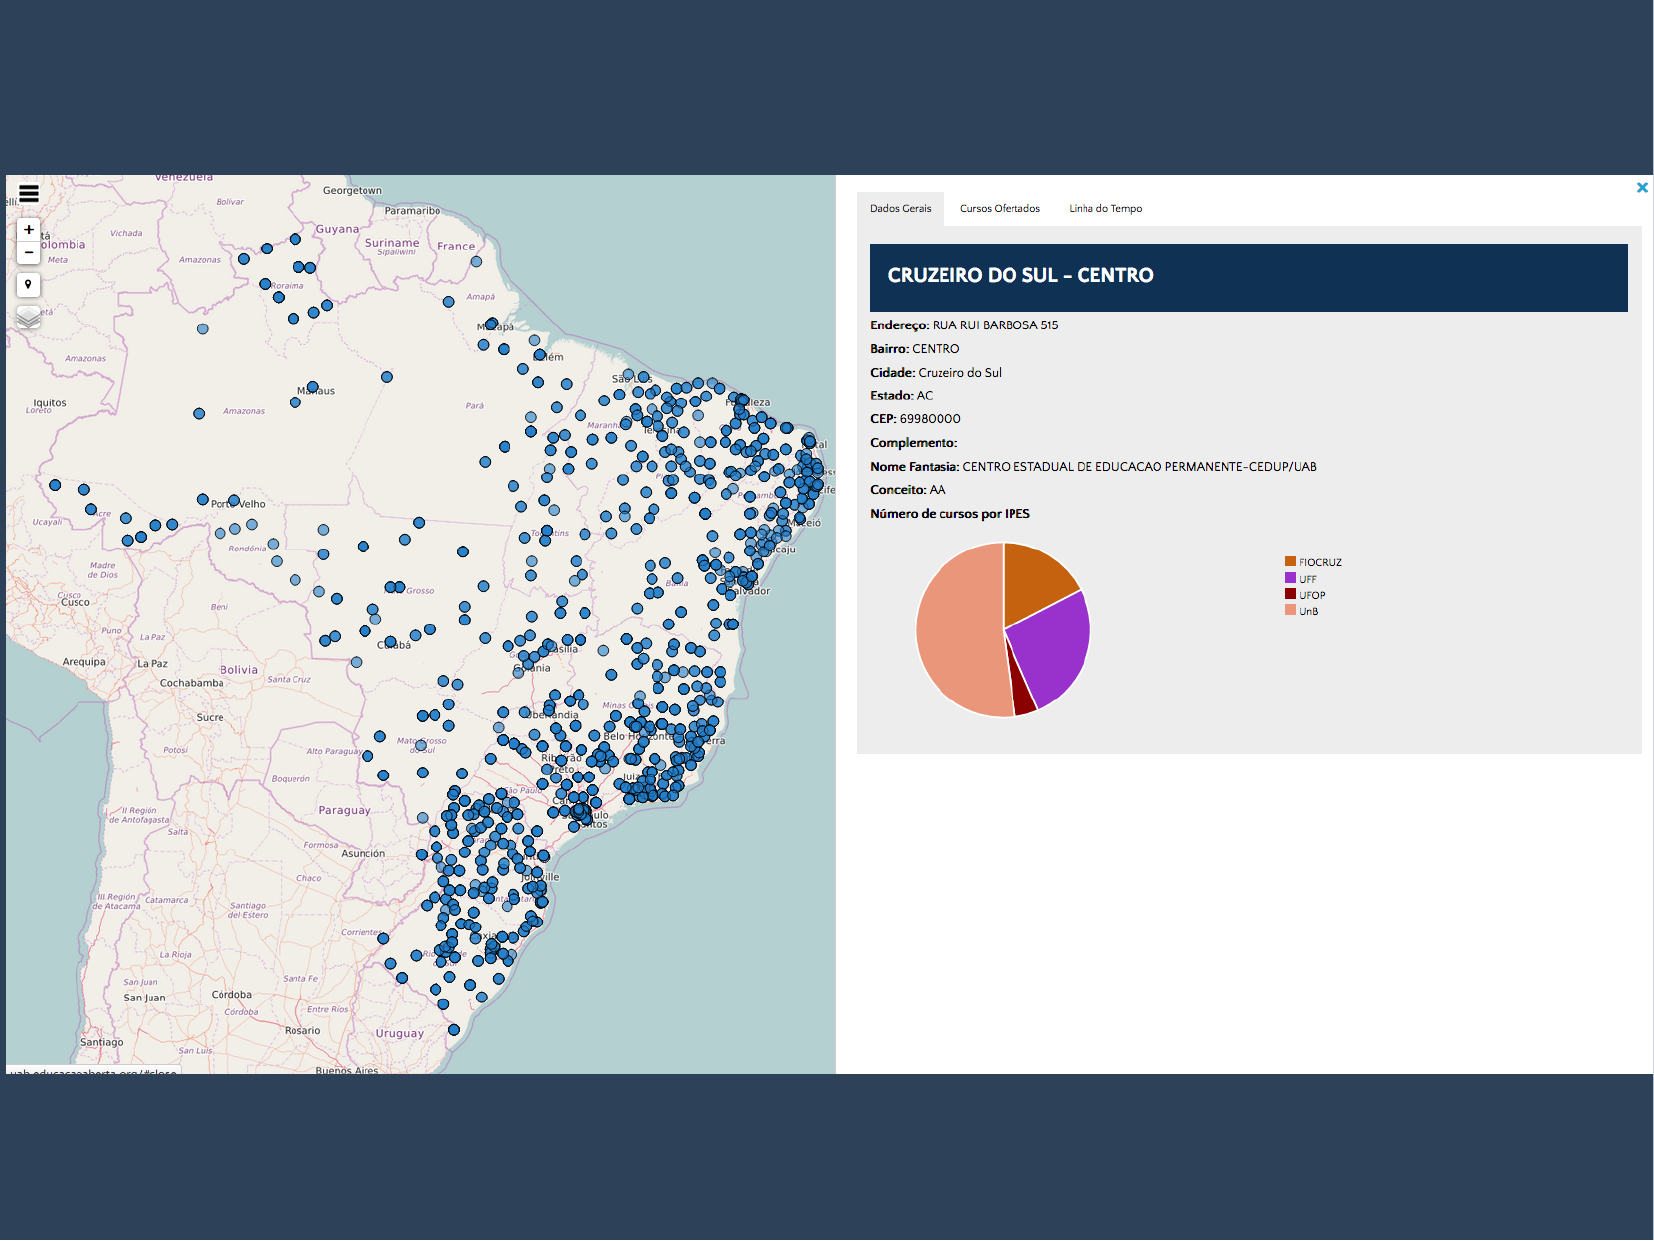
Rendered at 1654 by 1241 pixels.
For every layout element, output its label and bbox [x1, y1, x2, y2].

picture [6, 175, 1654, 1074]
